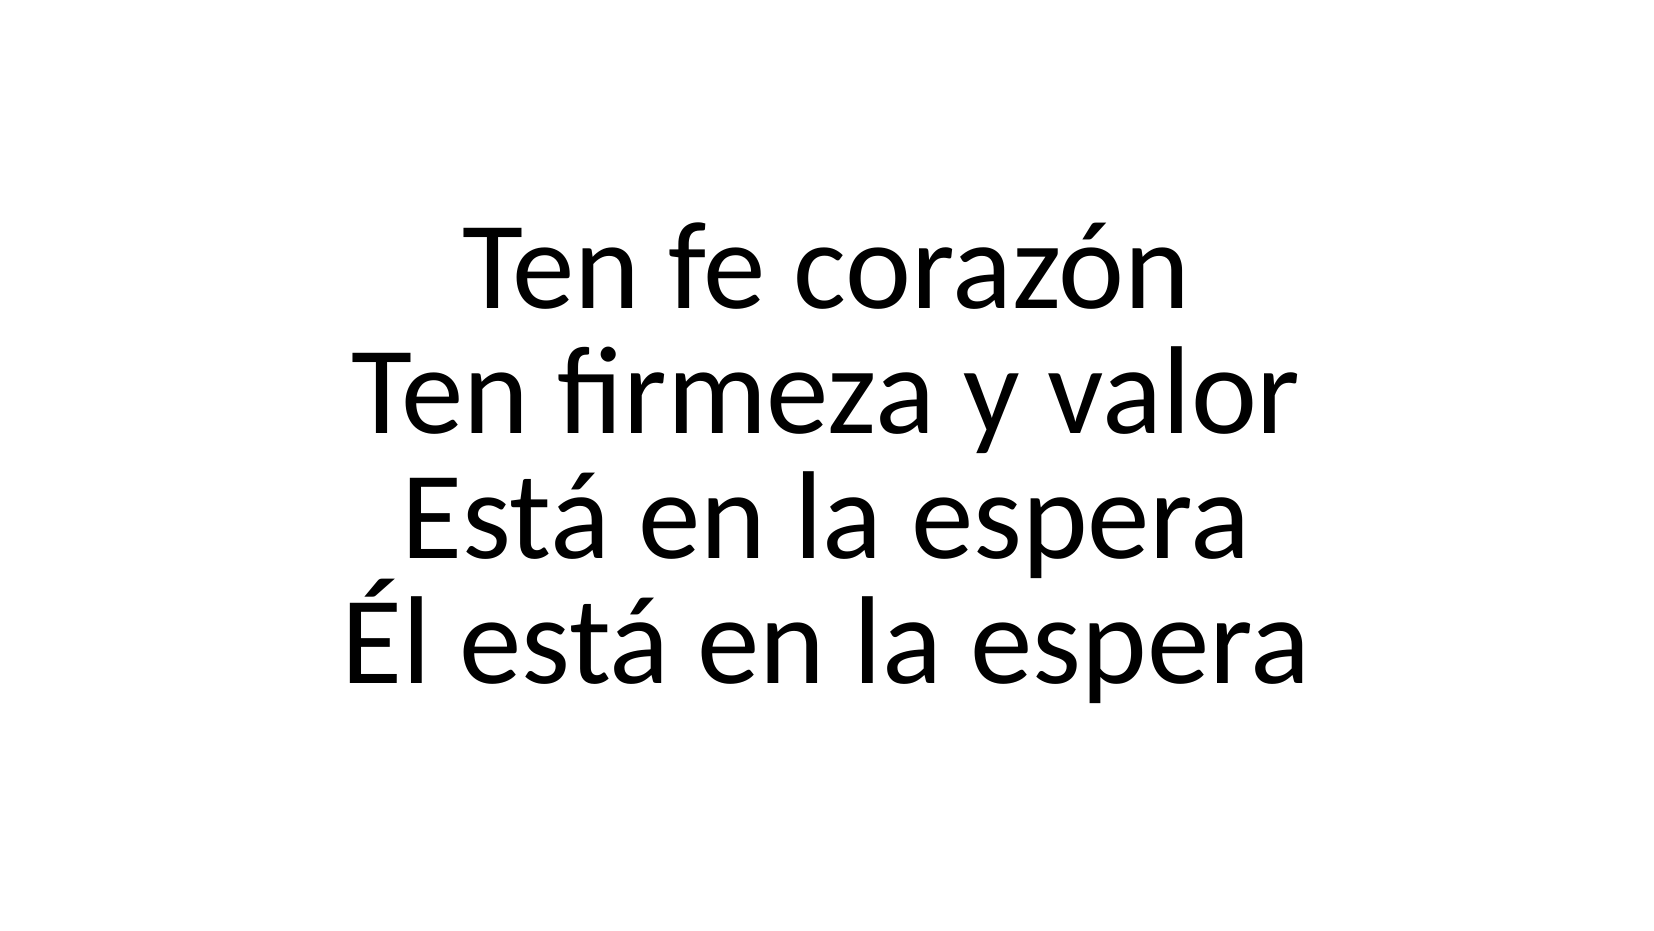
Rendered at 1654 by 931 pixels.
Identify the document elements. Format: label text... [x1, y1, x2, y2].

title Ten fe corazón Ten firmeza y valor Está en la espera Él está en la espera [0, 0, 1654, 931]
